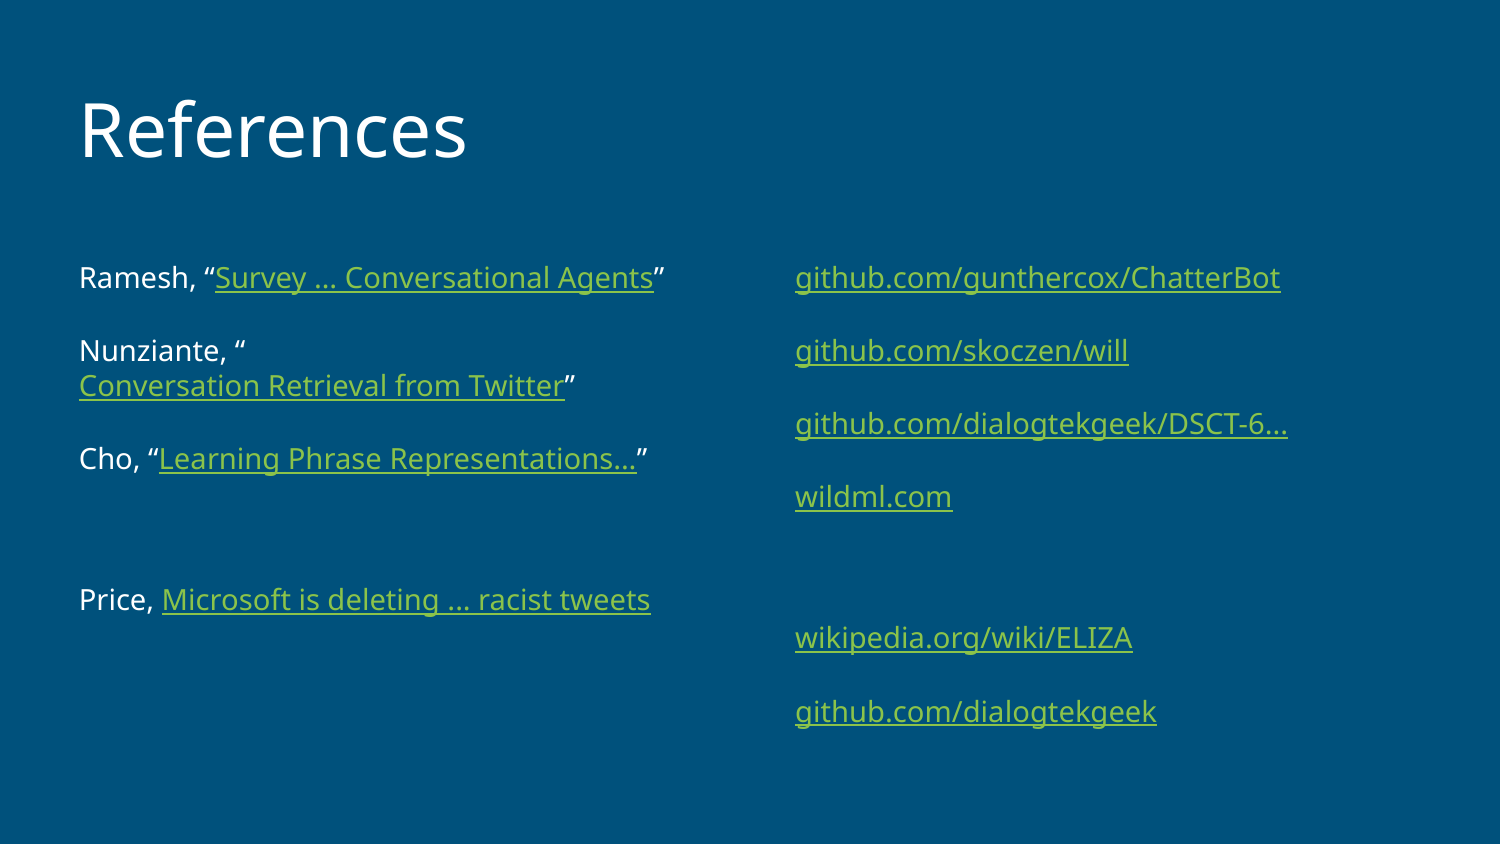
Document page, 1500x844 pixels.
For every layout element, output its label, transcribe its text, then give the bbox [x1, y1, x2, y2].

title References [63, 75, 1437, 188]
list github.com/gunthercox/ChatterBot github.com/skoczen/will github.com/dialogtekgeek/DSCT-6... wildml.com wikipedia.org/wiki/ELIZA github.com/dialogtekgeek [780, 244, 1437, 750]
list Ramesh, “Survey … Conversational Agents” Nunziante, “Conversation Retrieval from Twitter” Cho, “Learning Phrase Representations...” Price, Microsoft is deleting ... racist tweets [63, 244, 720, 750]
